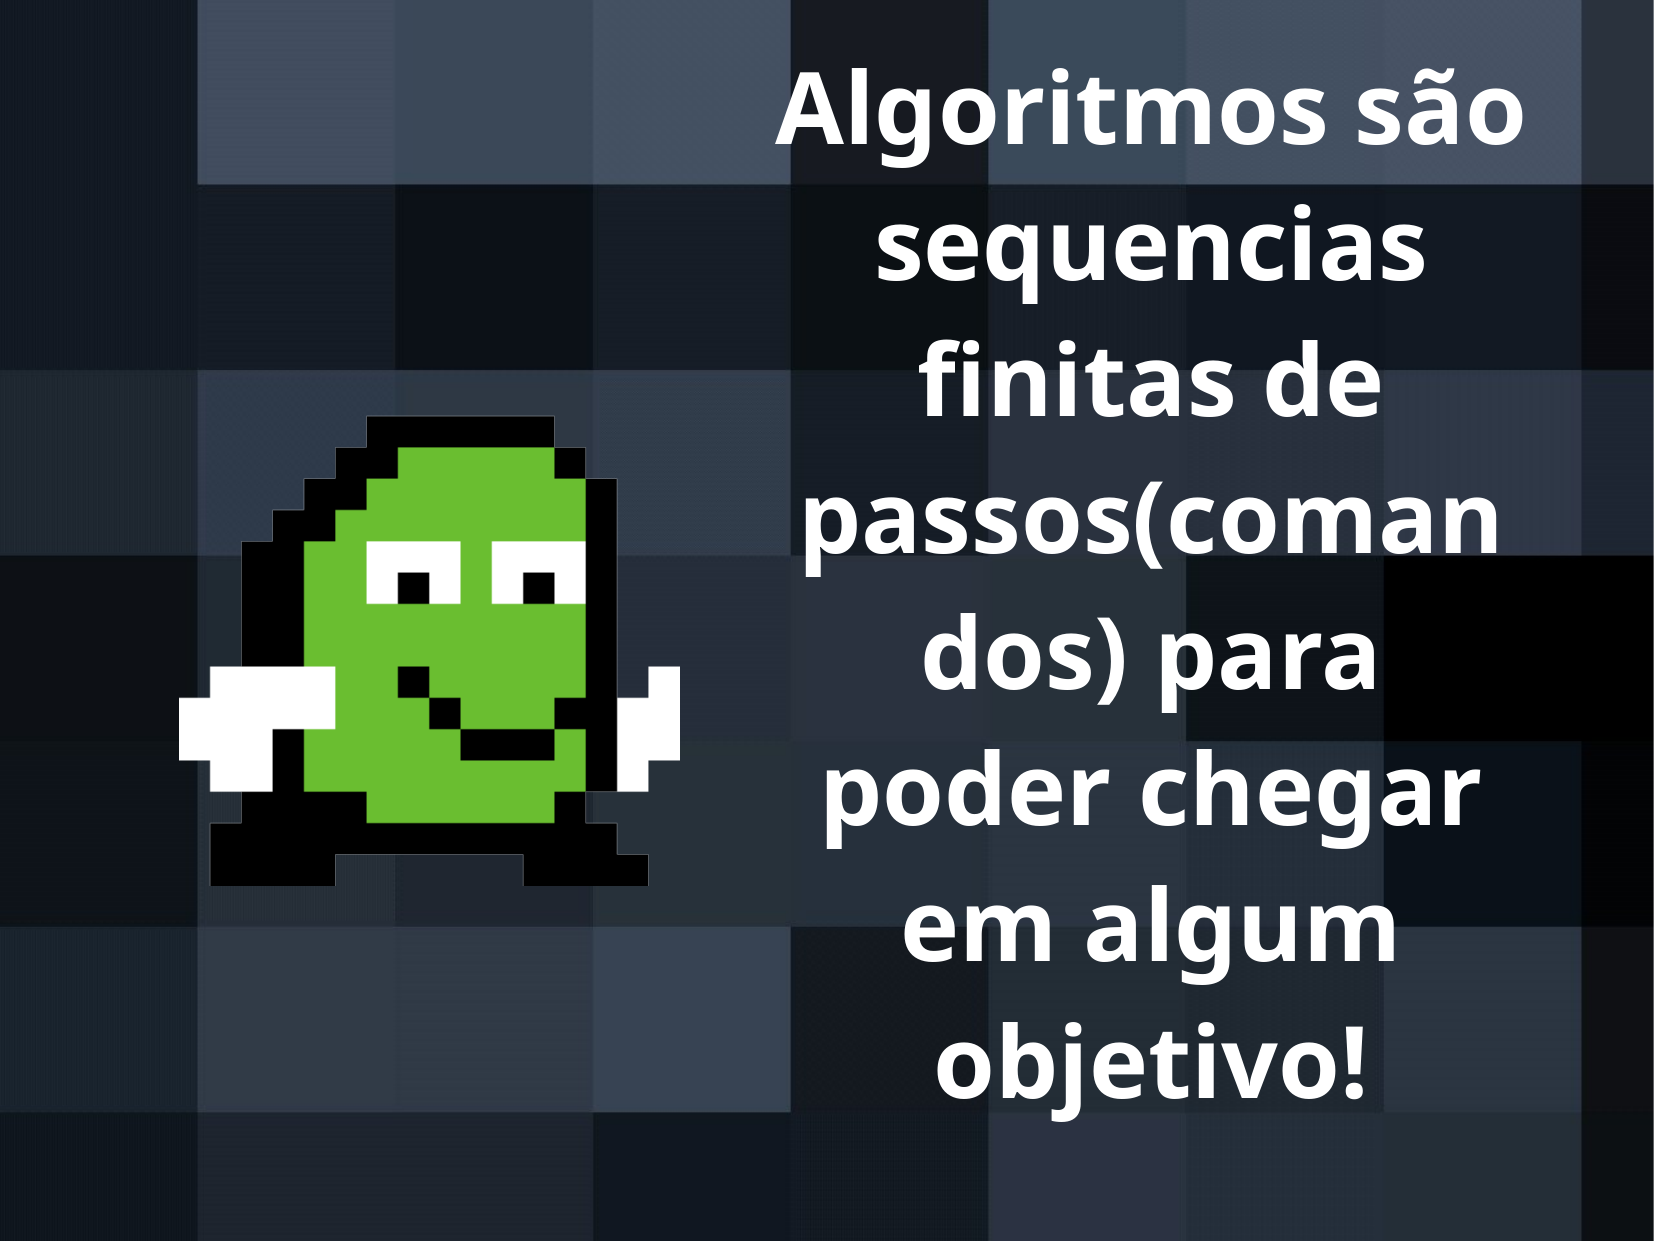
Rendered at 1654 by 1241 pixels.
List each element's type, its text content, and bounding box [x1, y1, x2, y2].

title Algoritmos são sequencias finitas de passos(comandos) para poder chegar em algum objetivo! [767, 37, 1536, 1128]
picture [0, 0, 1654, 1241]
